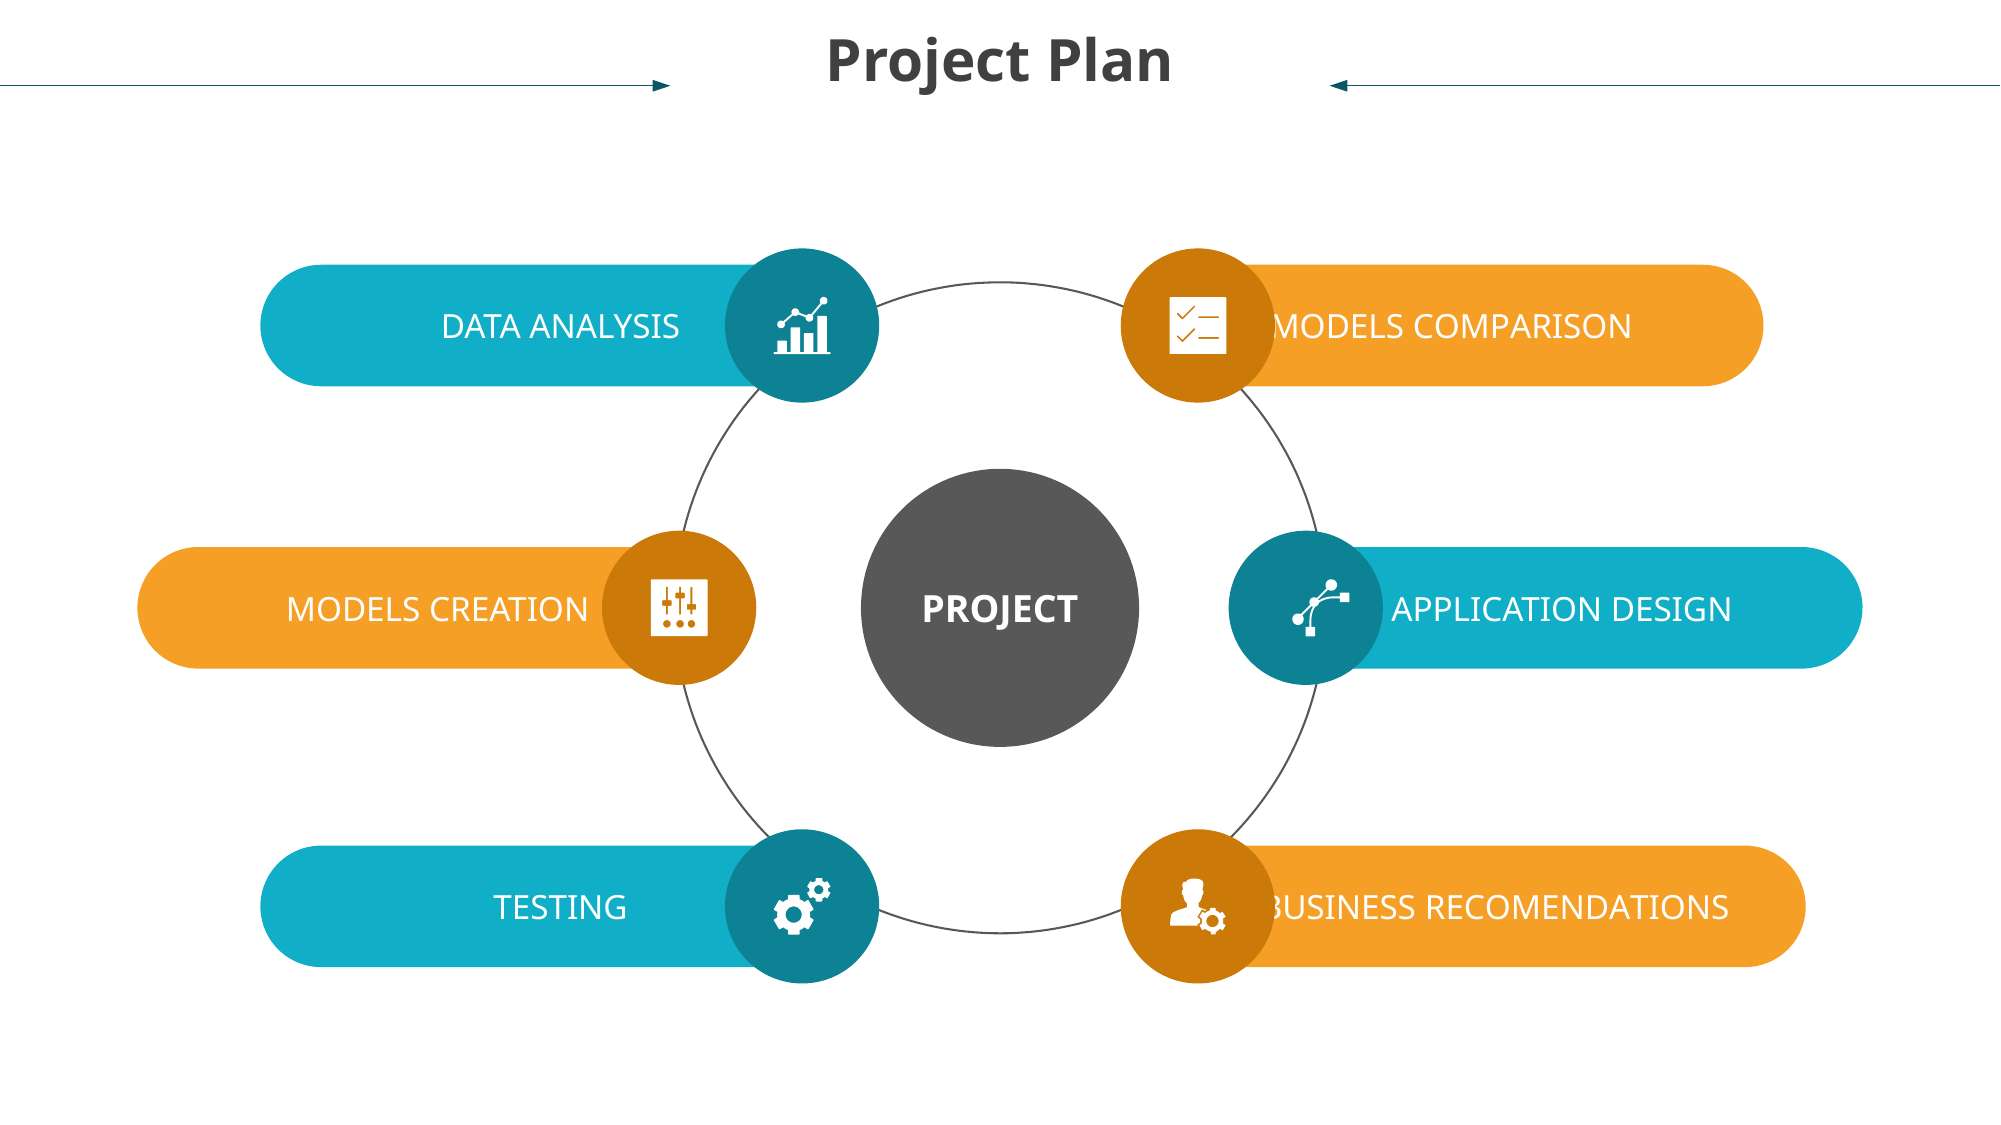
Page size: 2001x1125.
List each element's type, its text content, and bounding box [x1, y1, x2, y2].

text_box BUSINESS RECOMENDATIONS [1246, 845, 1806, 968]
text_box [1228, 530, 1383, 685]
text_box [724, 248, 880, 403]
text_box Project Plan [37, 31, 1963, 159]
text_box PROJECT [860, 468, 1140, 747]
text_box MODELS CREATION [137, 547, 630, 669]
text_box DATA ANALYSIS [260, 264, 754, 387]
text_box [602, 530, 757, 685]
text_box MODELS COMPARISON [1246, 264, 1764, 387]
text_box [1120, 248, 1276, 403]
text_box [724, 829, 880, 984]
text_box TESTING [260, 845, 754, 968]
text_box APPLICATION DESIGN [1354, 547, 1863, 669]
text_box [1120, 829, 1276, 984]
